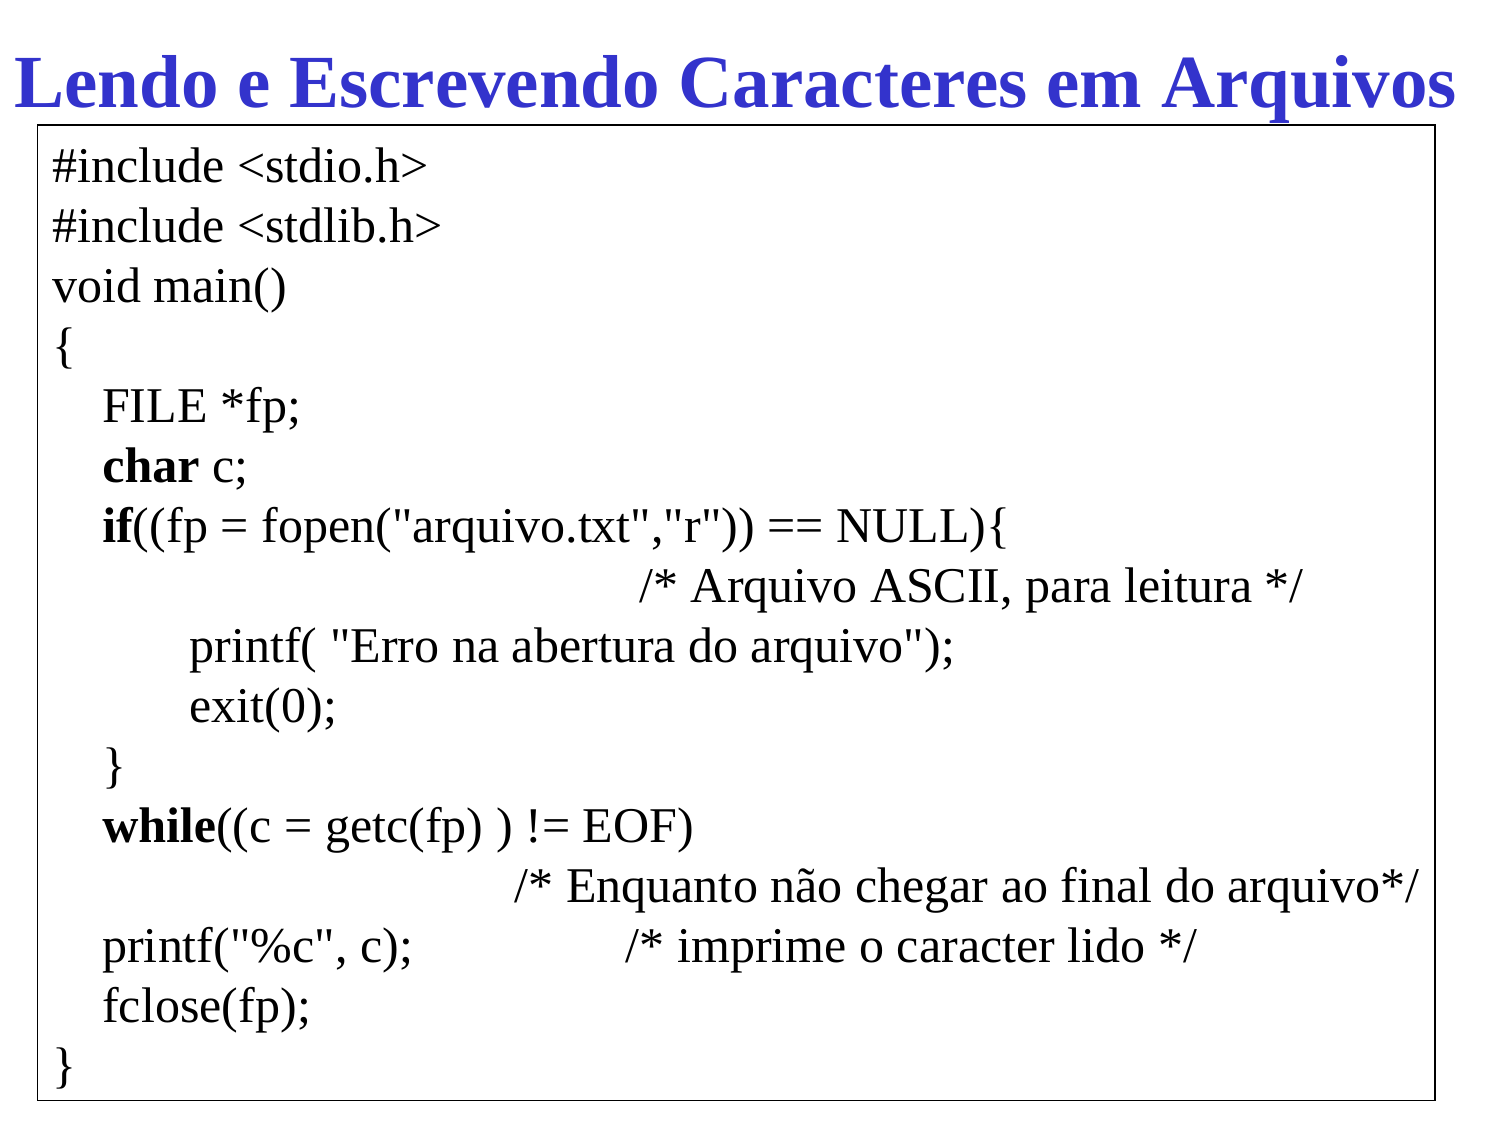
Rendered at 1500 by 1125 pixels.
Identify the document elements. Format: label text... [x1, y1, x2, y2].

text_box Lendo e Escrevendo Caracteres em Arquivos [0, 24, 1474, 131]
text_box #include <stdio.h> #include <stdlib.h> void main() { FILE *fp; char c; if((fp = fopen("arquivo.txt","r")) == NULL){ /* Arquivo ASCII, para leitura */ printf( "Erro na abertura do arquivo"); exit(0); } while((c = getc(fp) ) != EOF) /* Enquanto não chegar ao final do arquivo*/ printf("%c", c); /* imprime o caracter lido */ fclose(fp); } [37, 124, 1435, 1101]
